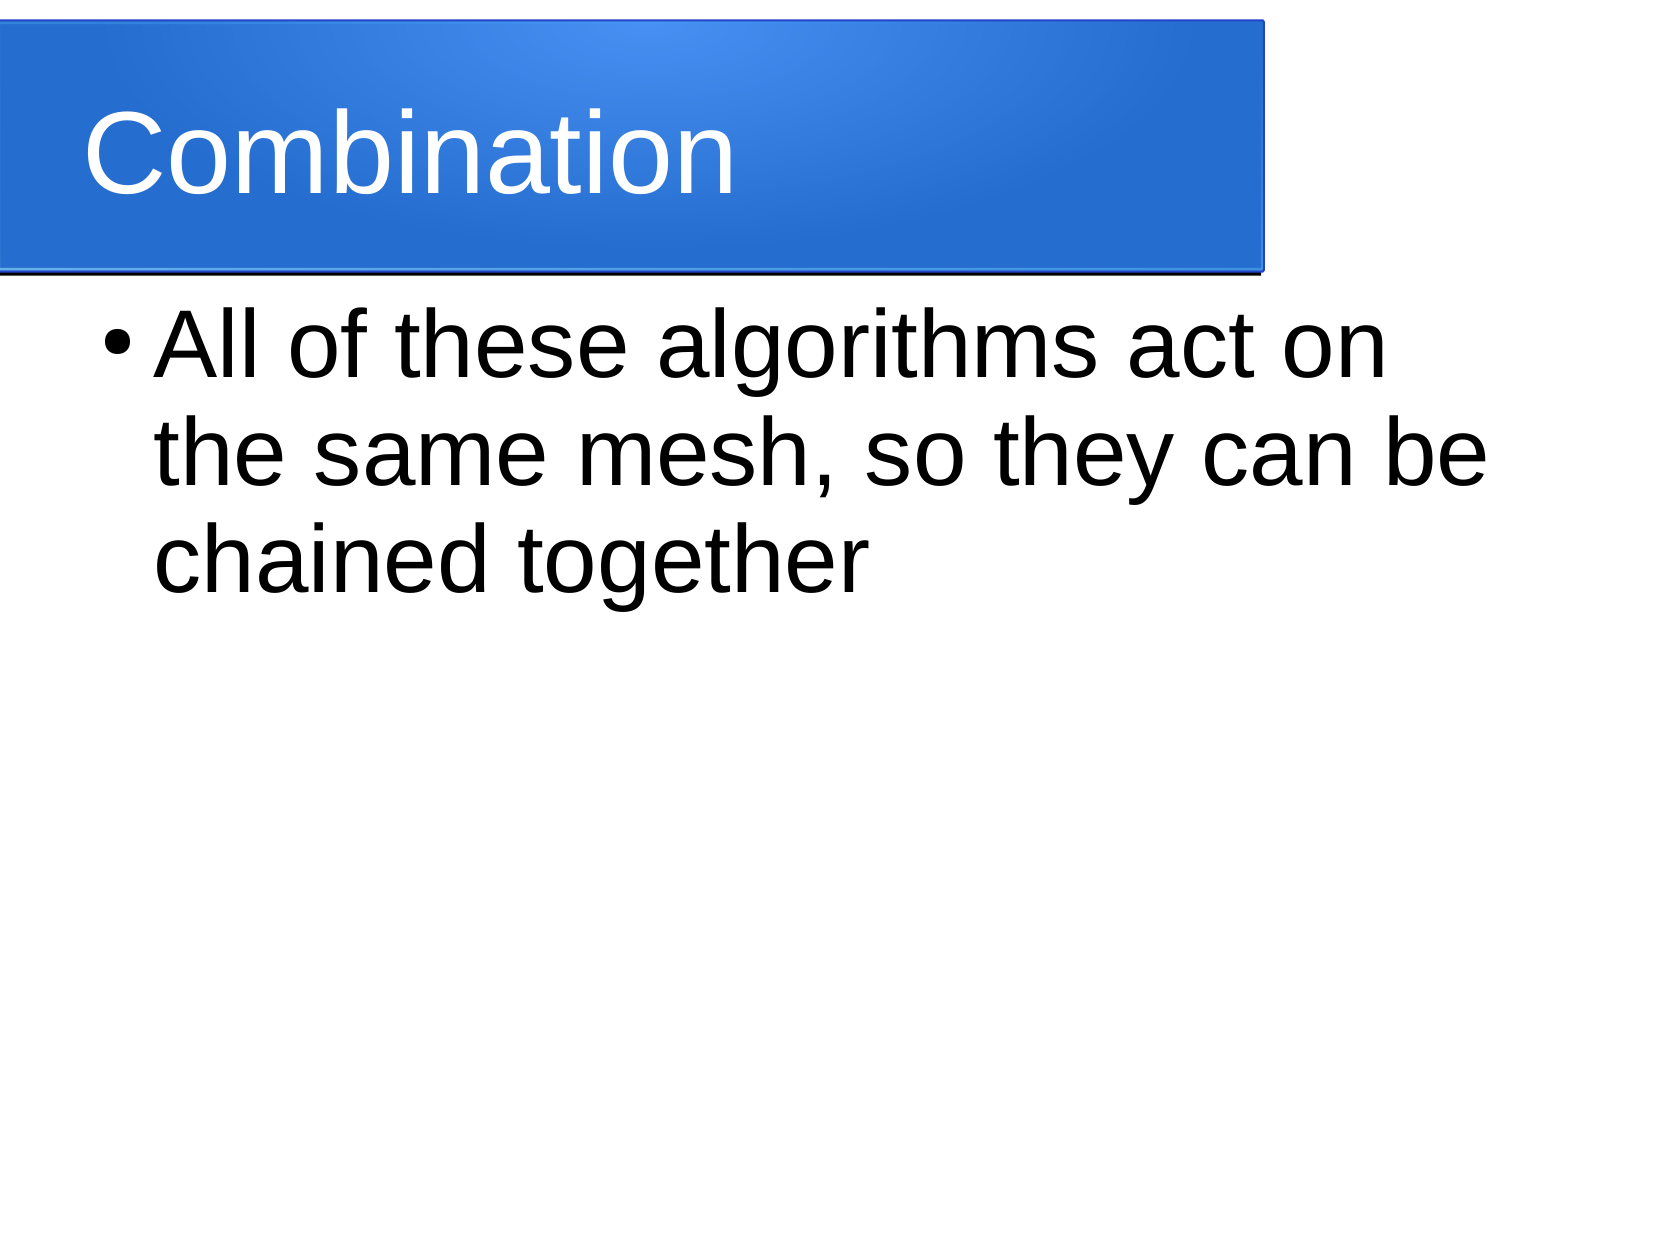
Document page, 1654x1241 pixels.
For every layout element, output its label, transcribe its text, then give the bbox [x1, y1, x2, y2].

list All of these algorithms act on the same mesh, so they can be chained together [82, 290, 1538, 1010]
title Combination [82, 49, 1250, 257]
